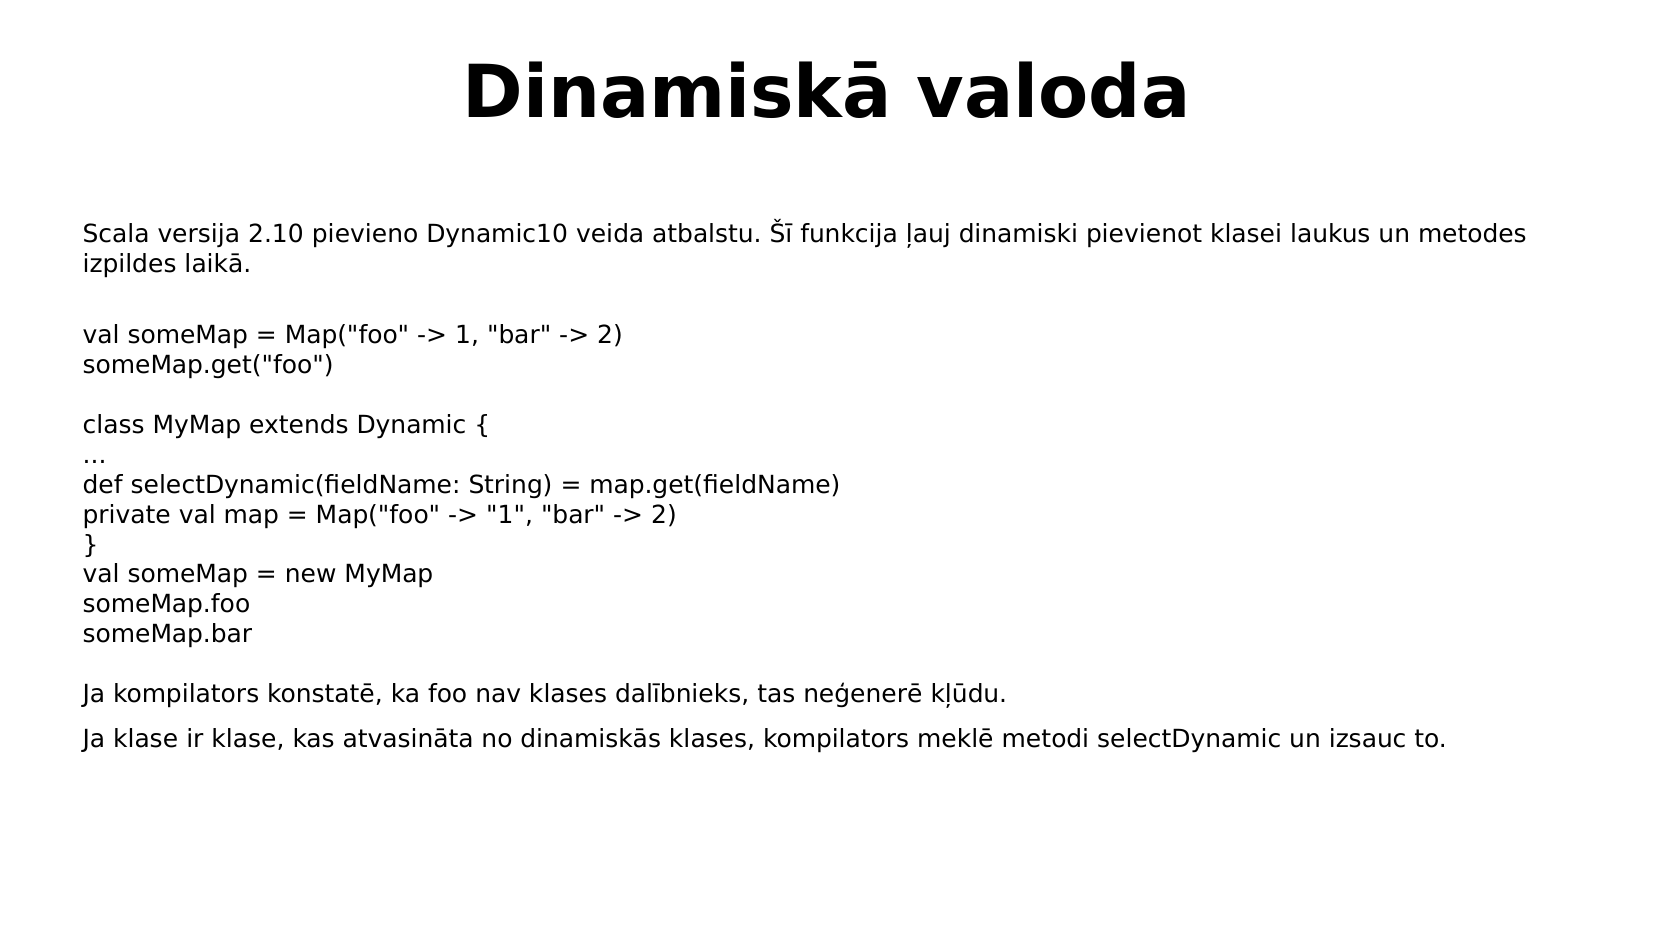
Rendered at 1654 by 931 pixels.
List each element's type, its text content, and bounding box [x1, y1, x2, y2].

list Scala versija 2.10 pievieno Dynamic10 veida atbalstu. Šī funkcija ļauj dinamiski pievienot klasei laukus un metodes izpildes laikā. val someMap = Map("foo" -> 1, "bar" -> 2) someMap.get("foo") class MyMap extends Dynamic { ... def selectDynamic(fieldName: String) = map.get(fieldName) private val map = Map("foo" -> "1", "bar" -> 2) } val someMap = new MyMap someMap.foo someMap.bar Ja kompilators konstatē, ka foo nav klases dalībnieks, tas neģenerē kļūdu. Ja klase ir klase, kas atvasināta no dinamiskās klases, kompilators meklē metodi selectDynamic un izsauc to. [82, 217, 1571, 758]
title Dinamiskā valoda [82, 37, 1571, 147]
